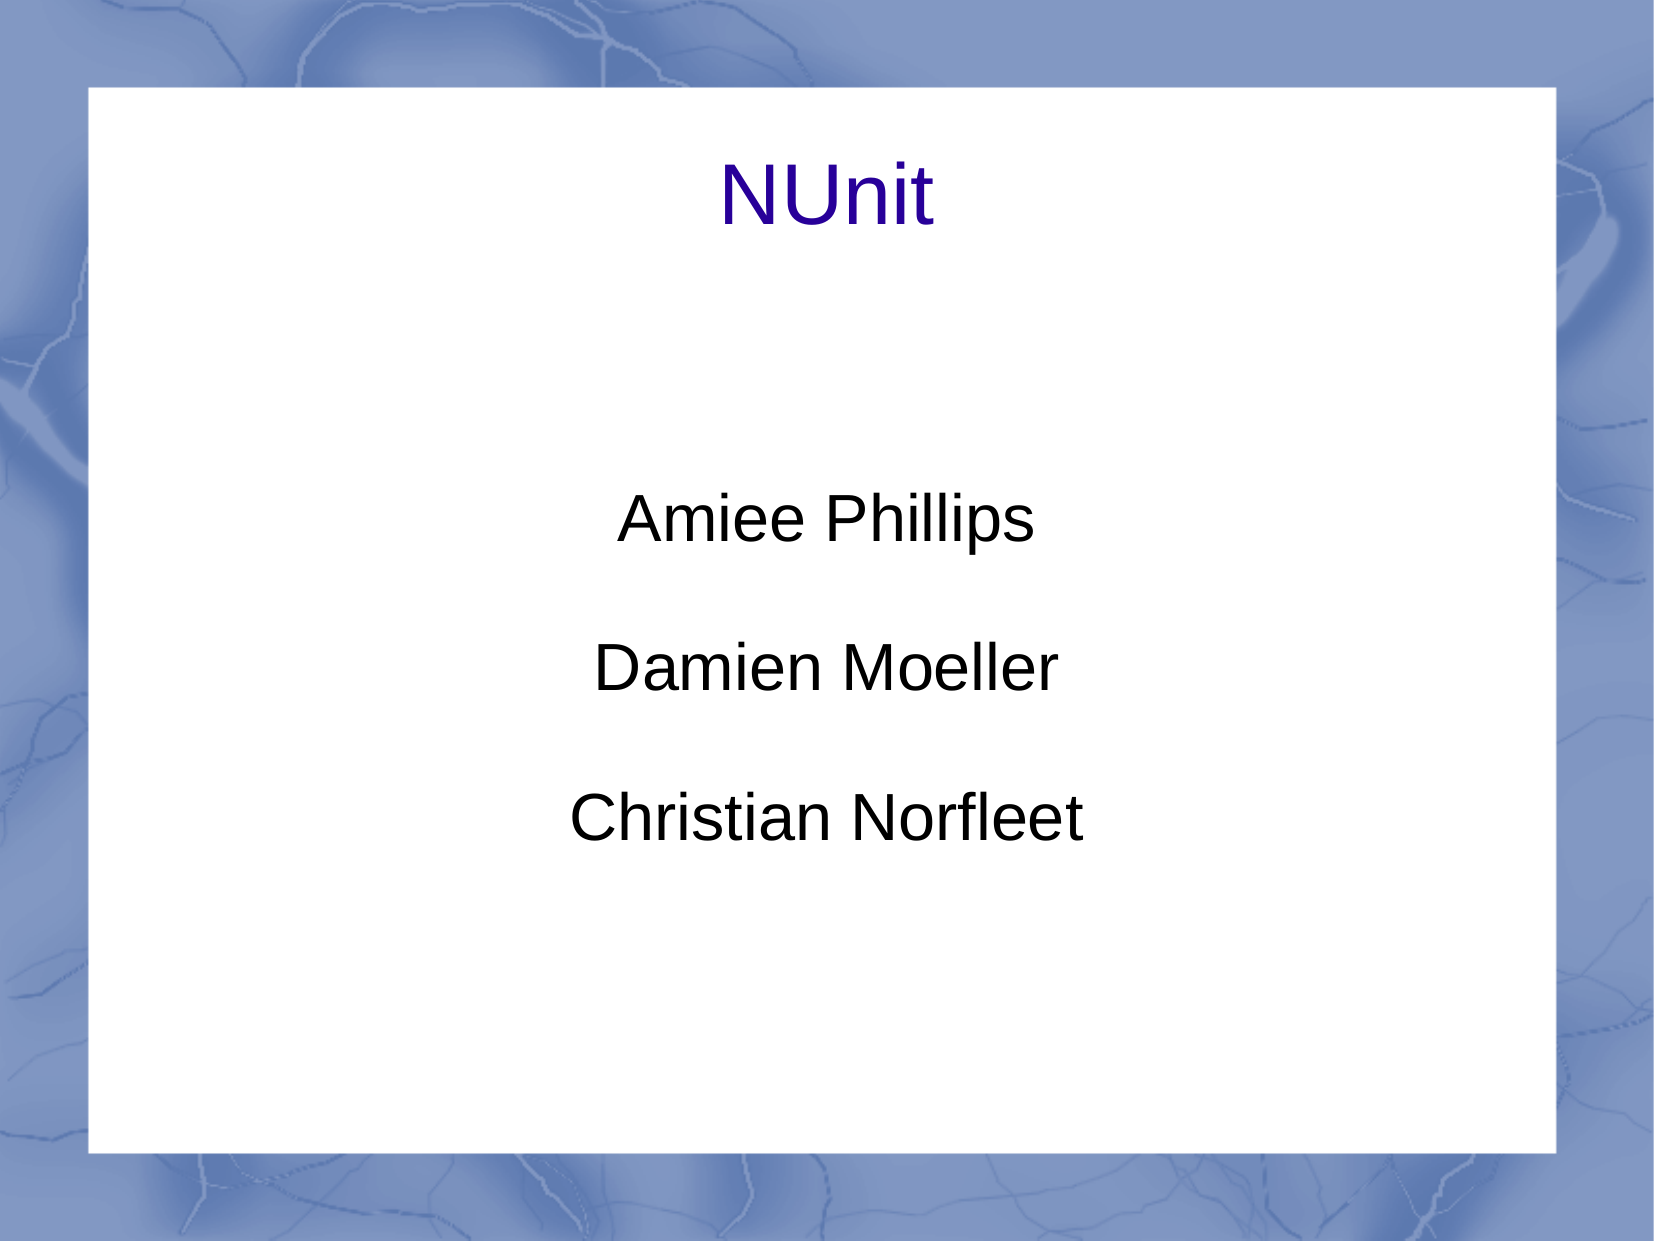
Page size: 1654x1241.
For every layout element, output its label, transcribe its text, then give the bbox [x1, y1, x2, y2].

picture [0, 0, 1654, 1241]
subtitle Amiee Phillips Damien Moeller Christian Norfleet [147, 325, 1506, 1010]
title NUnit [118, 90, 1536, 298]
